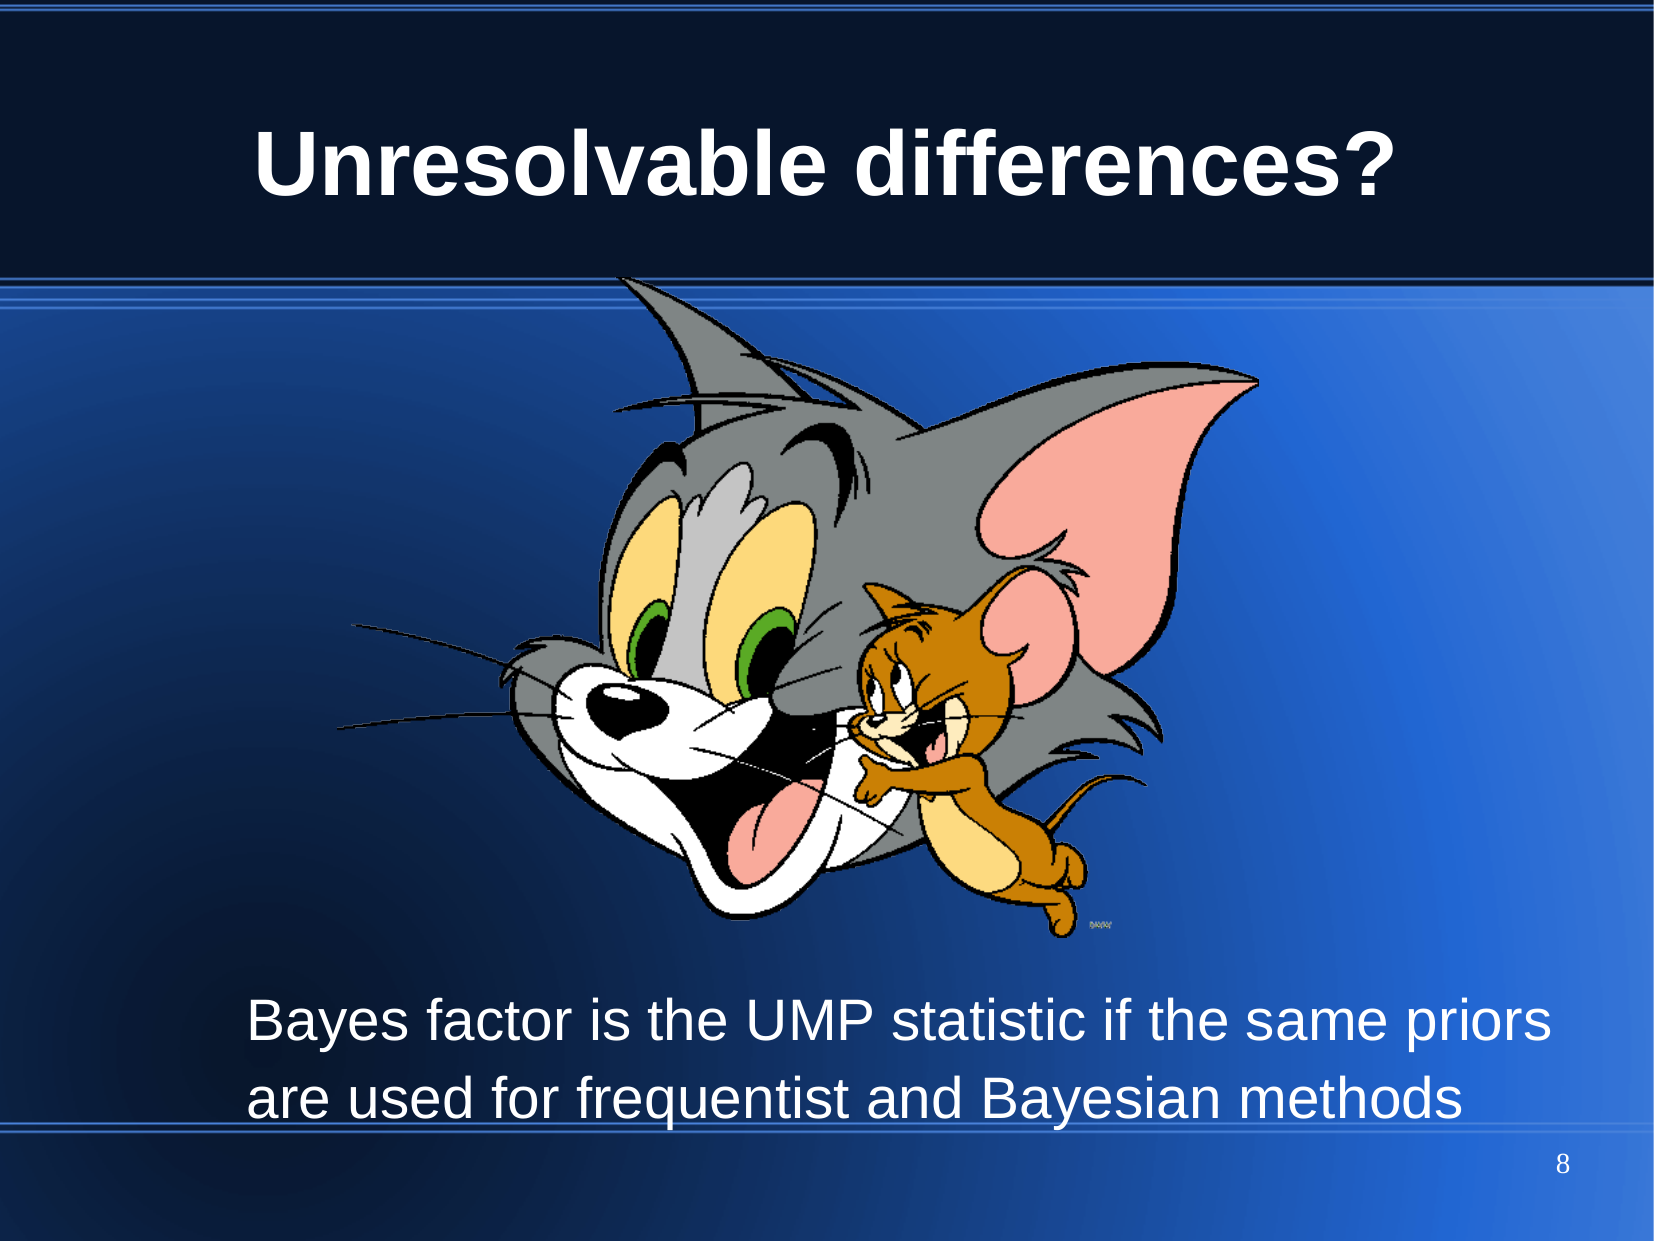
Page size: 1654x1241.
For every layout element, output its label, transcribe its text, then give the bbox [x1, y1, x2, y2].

picture [0, 0, 1654, 1241]
title Unresolvable differences? [82, 49, 1571, 257]
list Bayes factor is the UMP statistic if the same priors are used for frequentist and Bayesian methods [184, 975, 1576, 1184]
